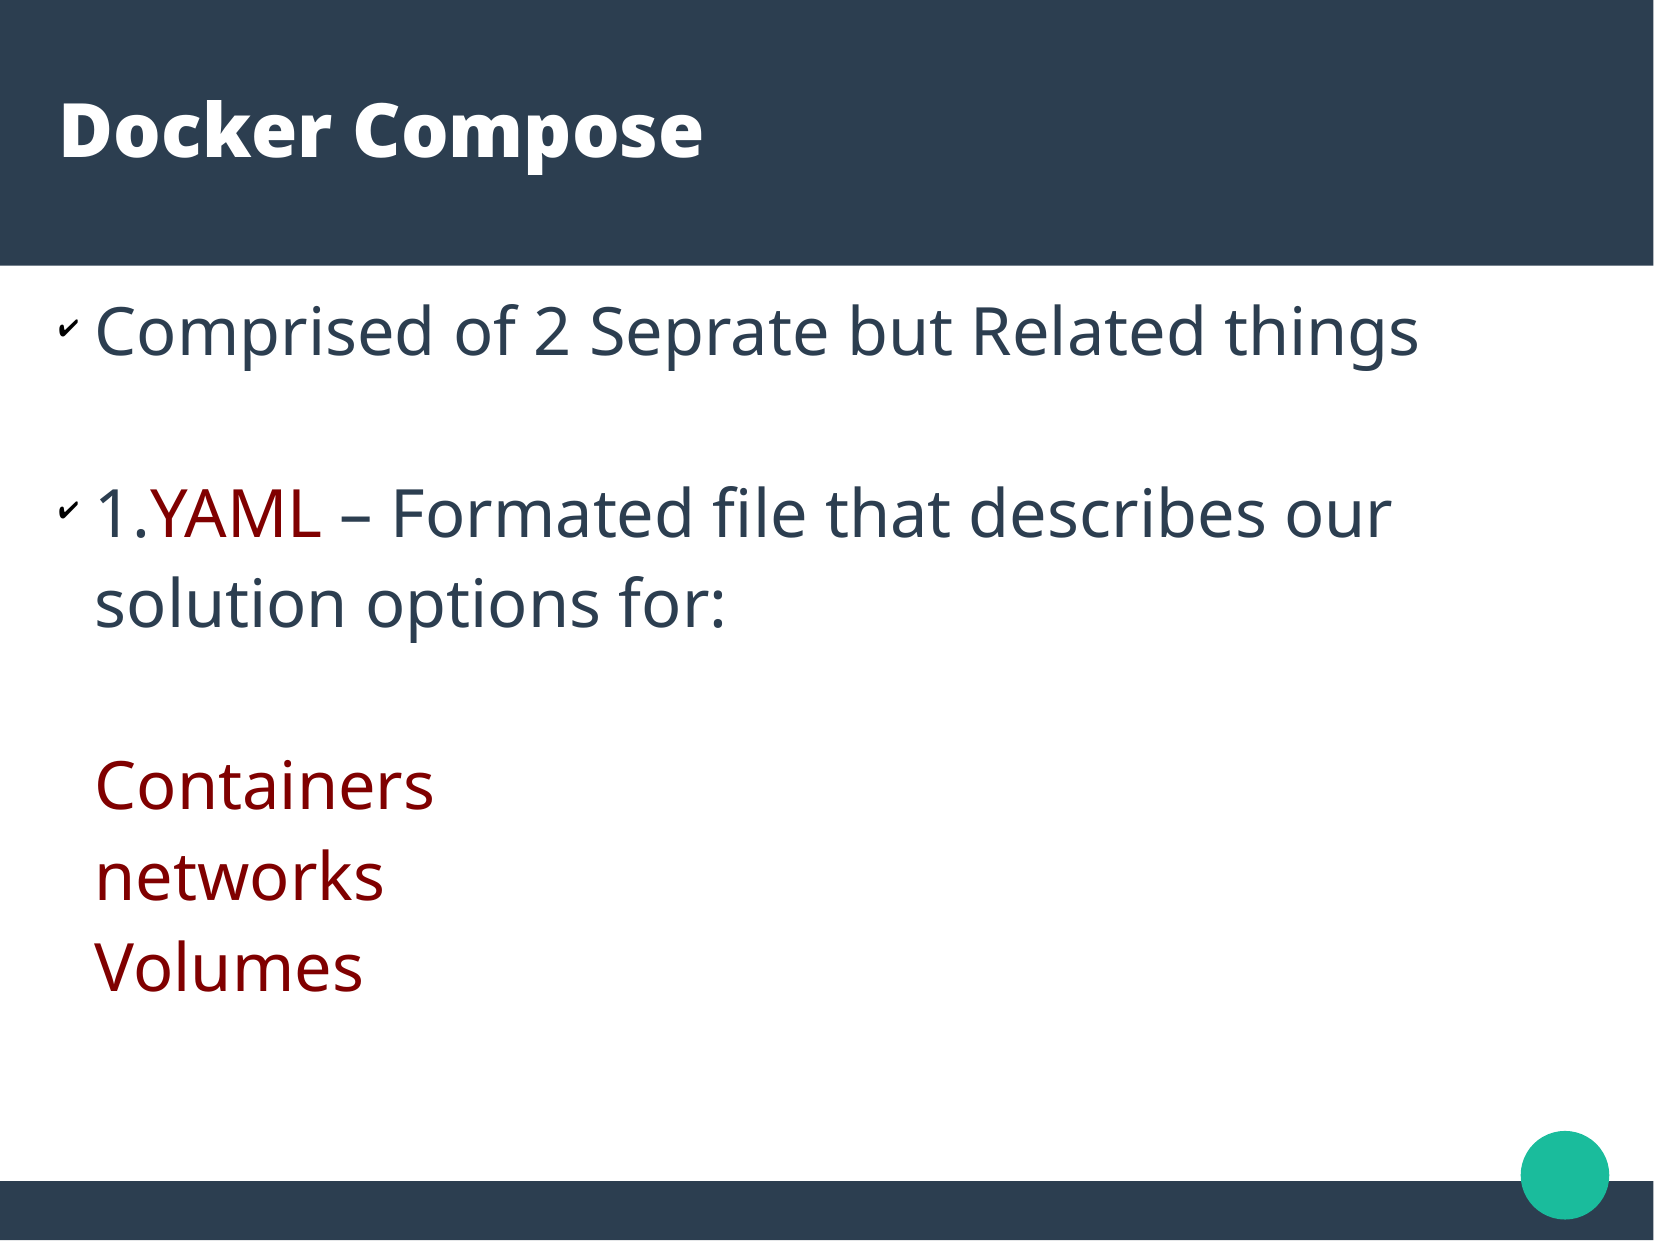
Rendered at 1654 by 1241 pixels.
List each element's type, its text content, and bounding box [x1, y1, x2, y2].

subtitle Comprised of 2 Seprate but Related things 1.YAML – Formated file that describes our solution options for: Containers networks Volumes [59, 291, 1595, 1186]
title Docker Compose [59, 40, 1595, 216]
